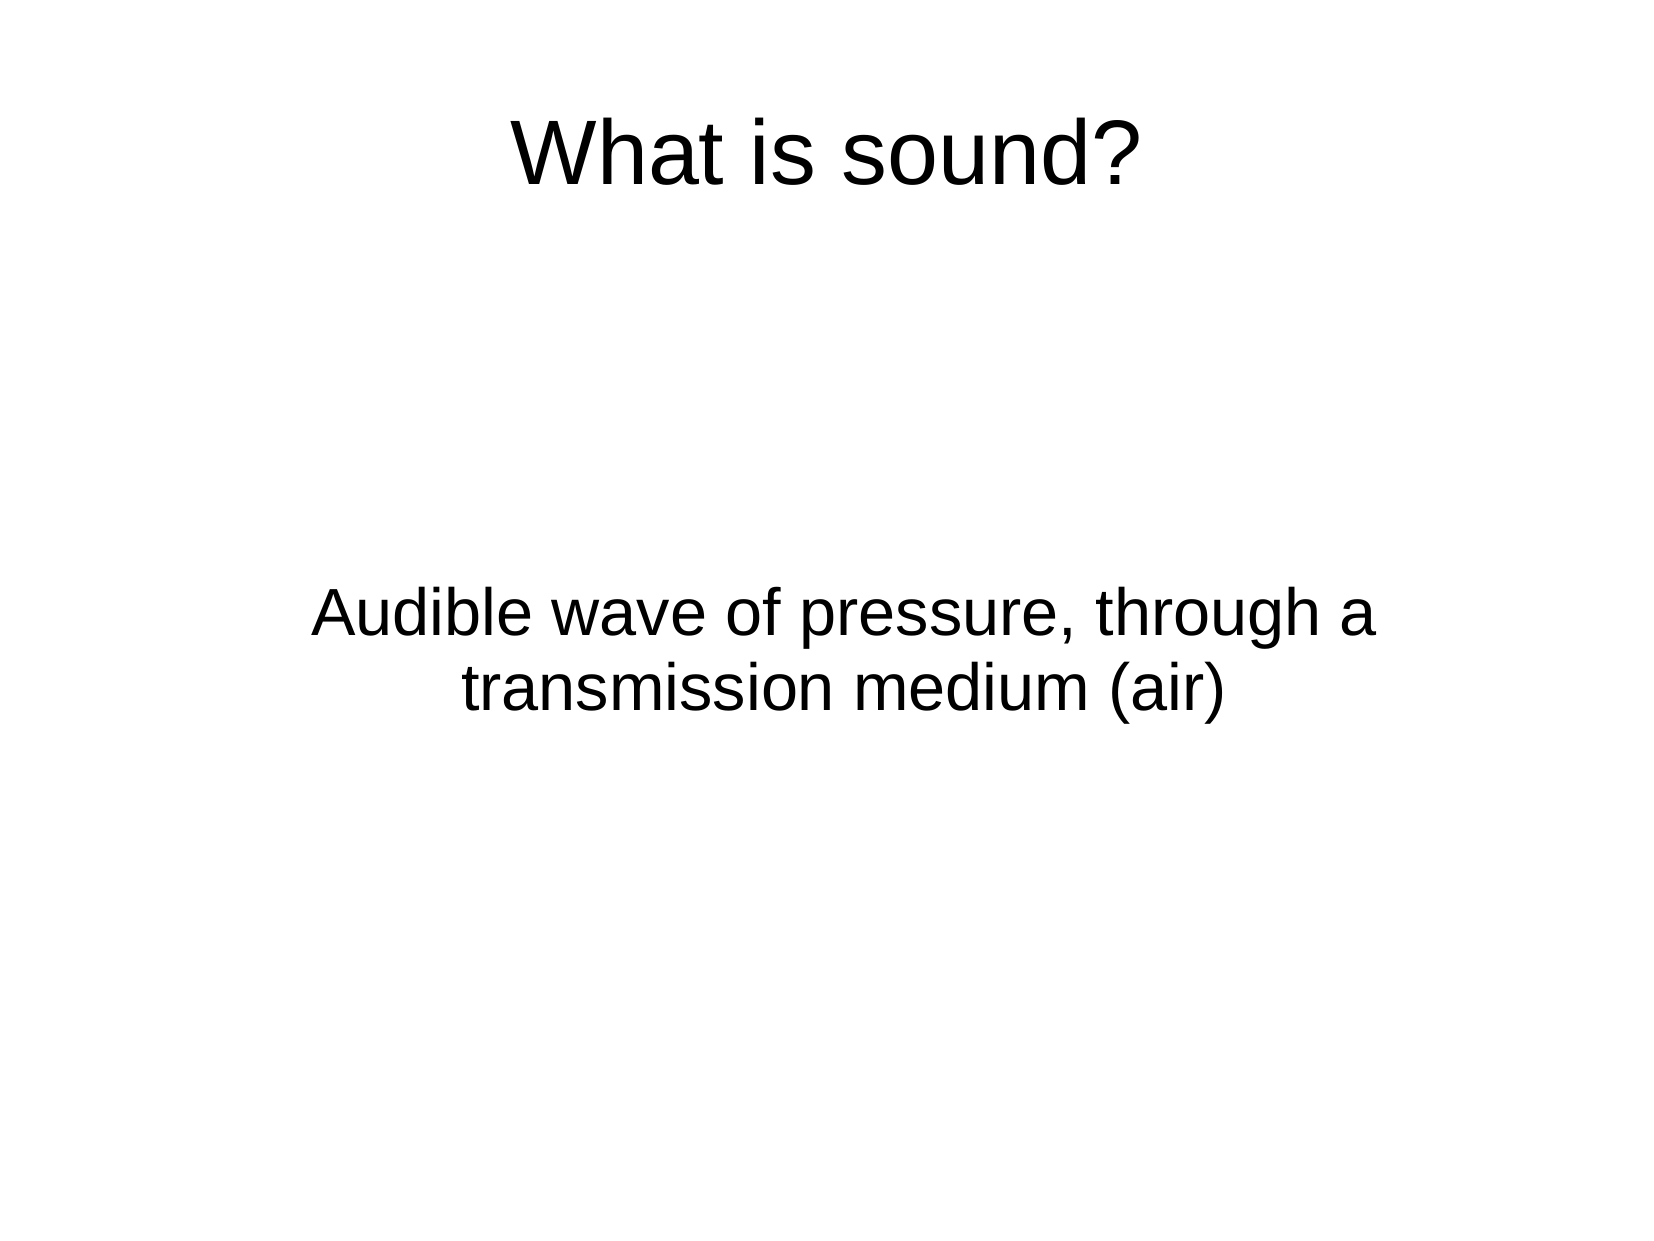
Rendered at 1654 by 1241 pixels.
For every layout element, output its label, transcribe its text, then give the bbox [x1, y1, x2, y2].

title What is sound? [82, 49, 1571, 257]
subtitle Audible wave of pressure, through a transmission medium (air) [82, 290, 1571, 1010]
